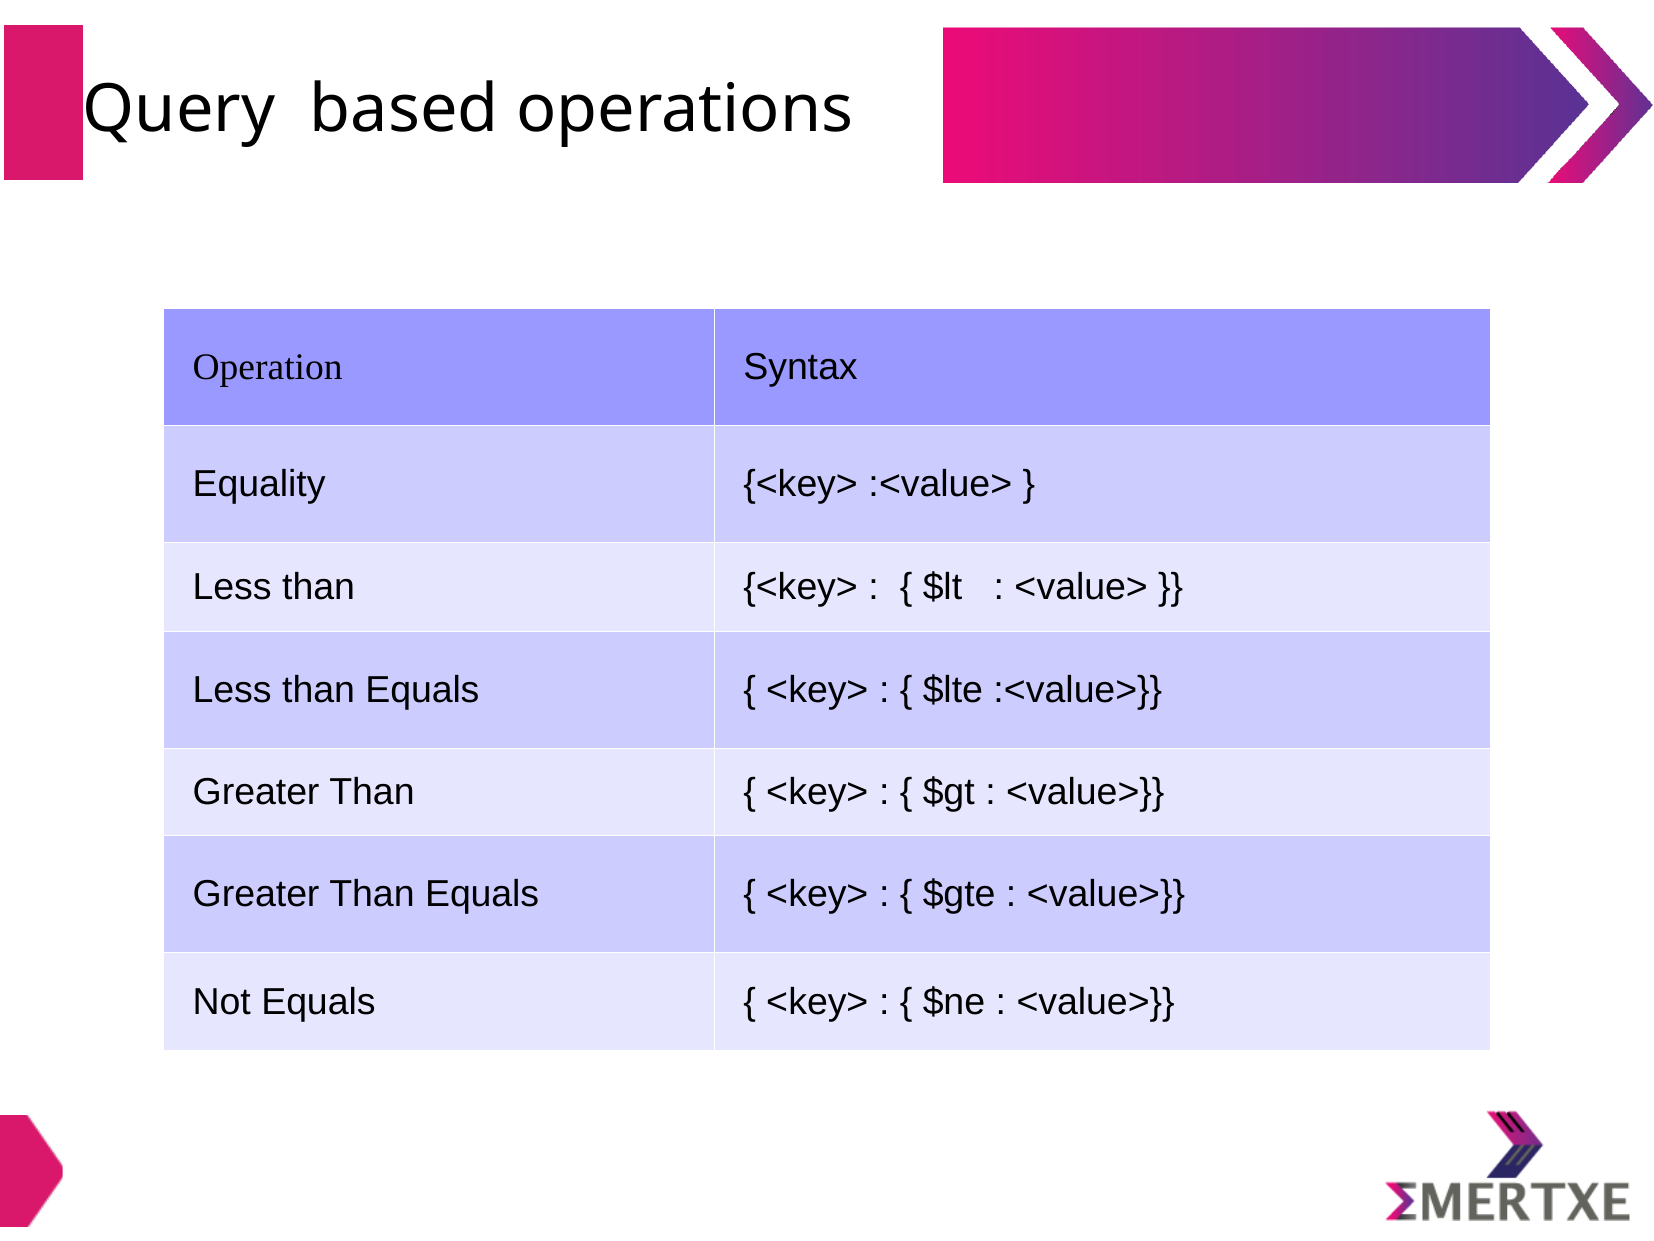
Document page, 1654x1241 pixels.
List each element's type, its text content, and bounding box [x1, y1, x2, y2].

table_cell {<key> : { $lt : <value> }} [715, 543, 1490, 631]
picture [1571, 27, 1653, 183]
table_cell { <key> : { $gte : <value>}} [715, 836, 1490, 952]
table_cell { <key> : { $lte :<value>}} [715, 632, 1490, 748]
table_cell Not Equals [164, 953, 714, 1050]
table_header Syntax [715, 309, 1490, 425]
table_header Operation [164, 309, 714, 425]
table_cell {<key> :<value> } [715, 426, 1490, 542]
table_cell Less than Equals [164, 632, 714, 748]
table_cell Equality [164, 426, 714, 542]
table_cell Greater Than [164, 749, 714, 835]
picture [1385, 1107, 1631, 1221]
table_cell { <key> : { $ne : <value>}} [715, 953, 1490, 1050]
table_cell Greater Than Equals [164, 836, 714, 952]
title Query based operations [82, 2, 1571, 210]
table_cell { <key> : { $gt : <value>}} [715, 749, 1490, 835]
table_cell Less than [164, 543, 714, 631]
